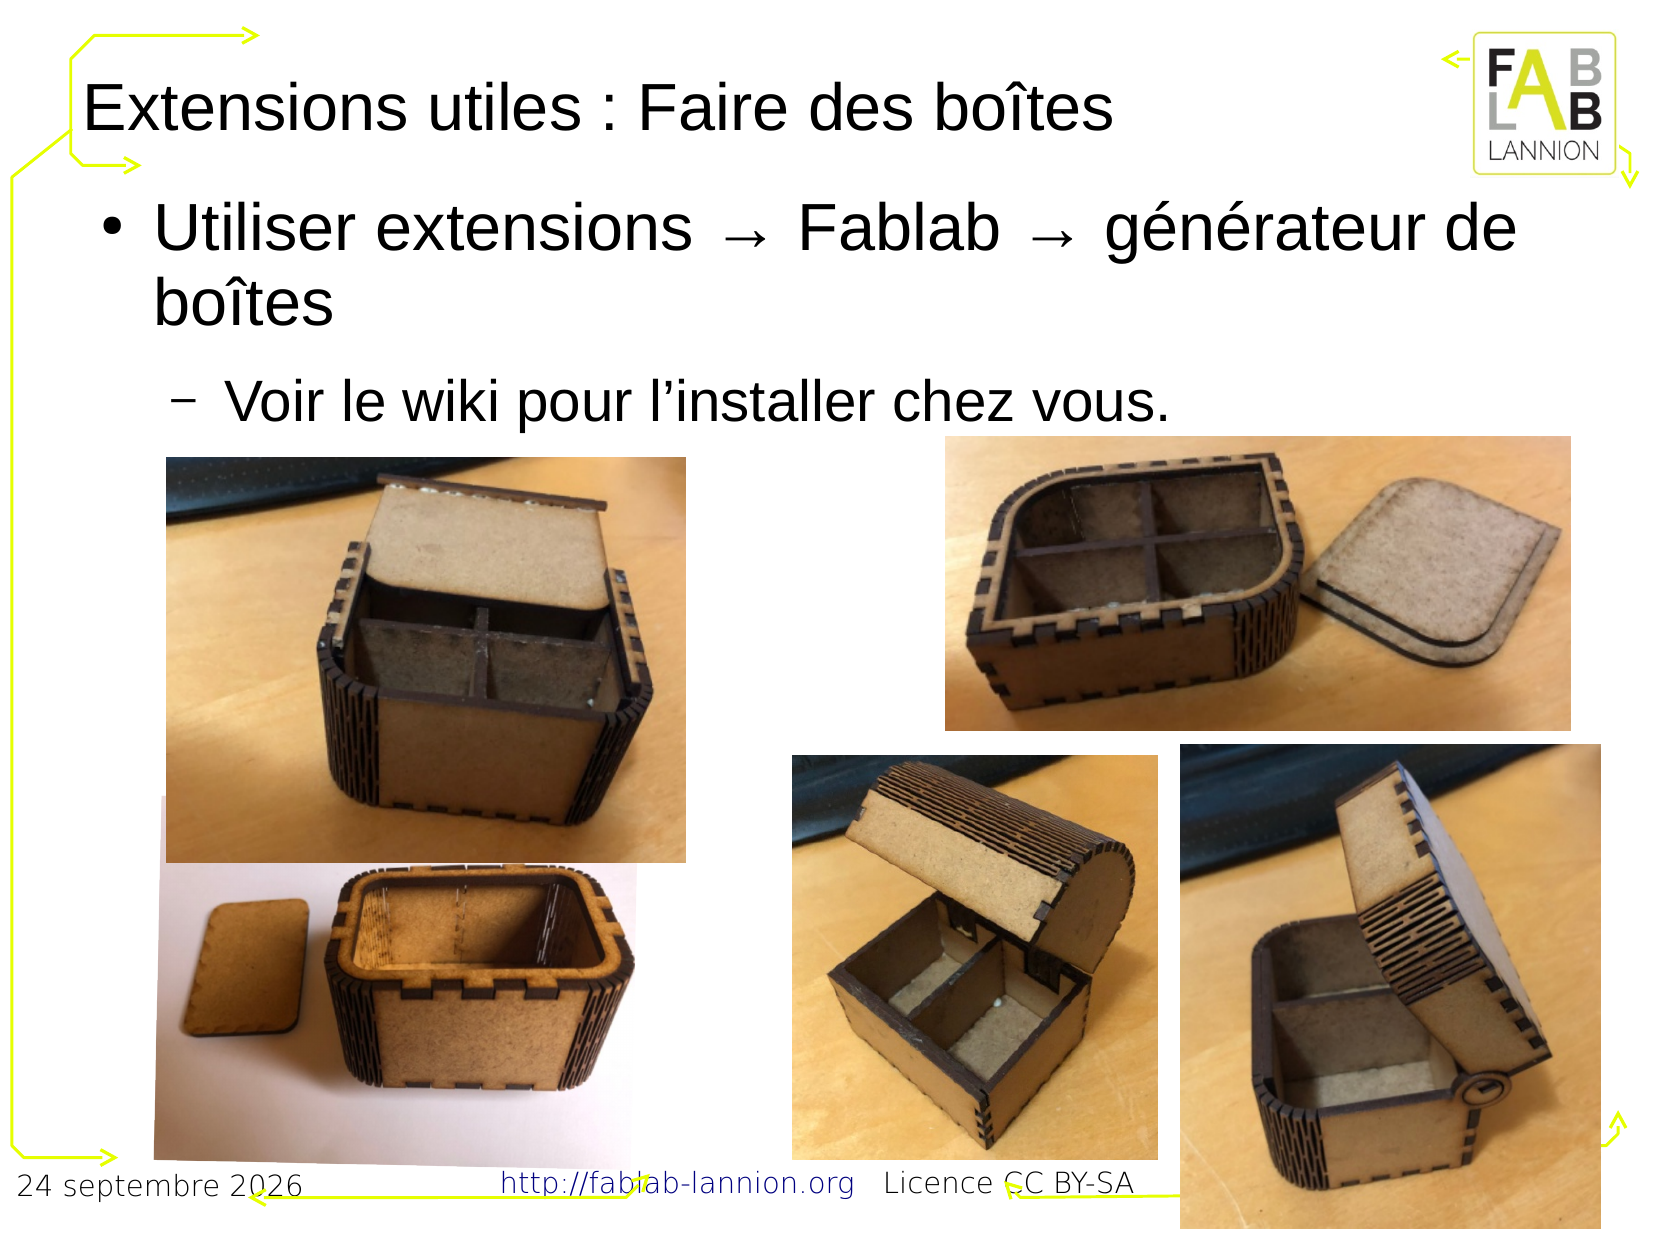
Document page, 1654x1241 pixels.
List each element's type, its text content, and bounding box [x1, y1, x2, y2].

picture [1470, 29, 1619, 178]
title Extensions utiles : Faire des boîtes [82, 49, 1441, 166]
picture [1180, 744, 1601, 1229]
picture [945, 436, 1571, 731]
picture [792, 755, 1158, 1160]
list Utiliser extensions → Fablab → générateur de boîtes Voir le wiki pour l’installer chez vous. [82, 190, 1571, 910]
picture [153, 457, 686, 1170]
